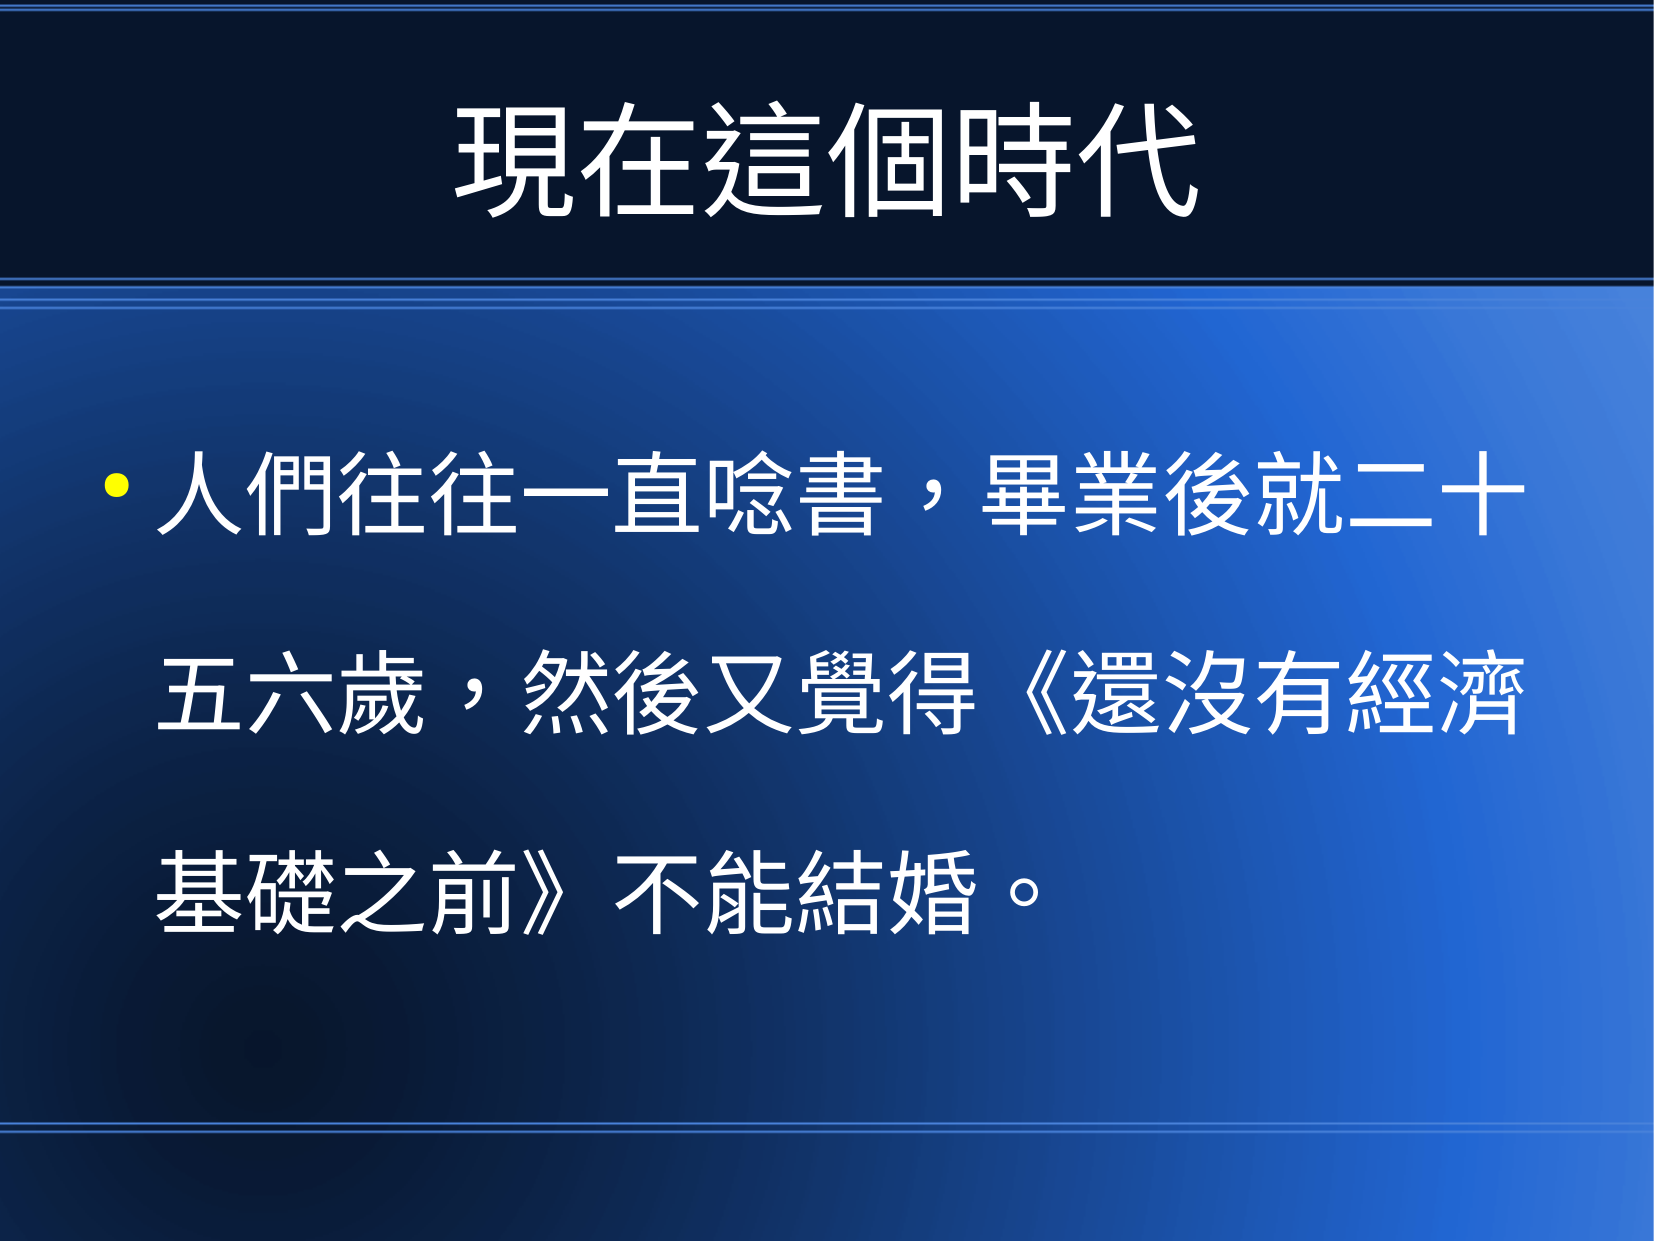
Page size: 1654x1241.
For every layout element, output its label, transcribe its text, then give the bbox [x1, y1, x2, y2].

list 人們往往一直唸書，畢業後就二十五六歲，然後又覺得《還沒有經濟基礎之前》不能結婚。 [82, 355, 1571, 1241]
title 現在這個時代 [82, 49, 1571, 257]
picture [0, 0, 1654, 1241]
